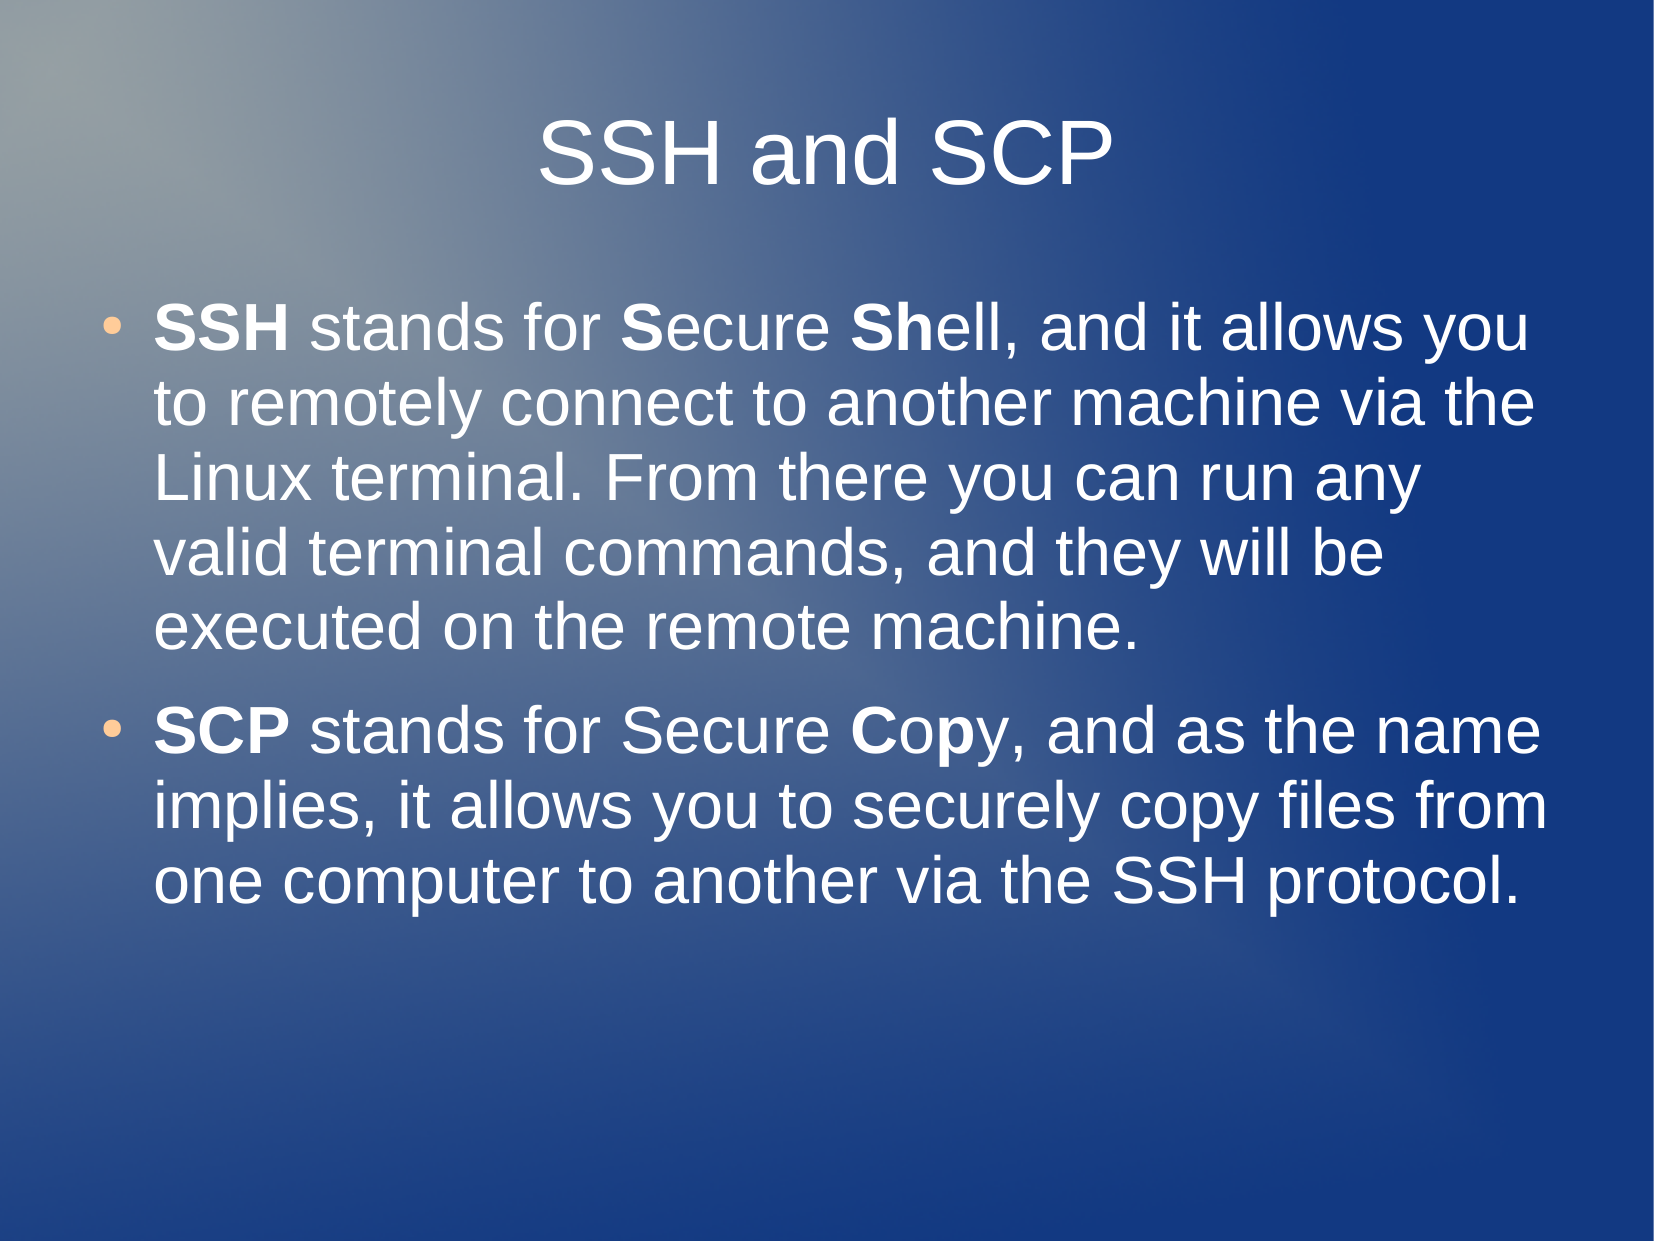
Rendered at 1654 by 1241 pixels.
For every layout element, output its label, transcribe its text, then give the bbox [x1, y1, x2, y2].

picture [0, 0, 1654, 1241]
title SSH and SCP [82, 49, 1571, 257]
list SSH stands for Secure Shell, and it allows you to remotely connect to another machine via the Linux terminal. From there you can run any valid terminal commands, and they will be executed on the remote machine. SCP stands for Secure Copy, and as the name implies, it allows you to securely copy files from one computer to another via the SSH protocol. [82, 290, 1571, 1010]
